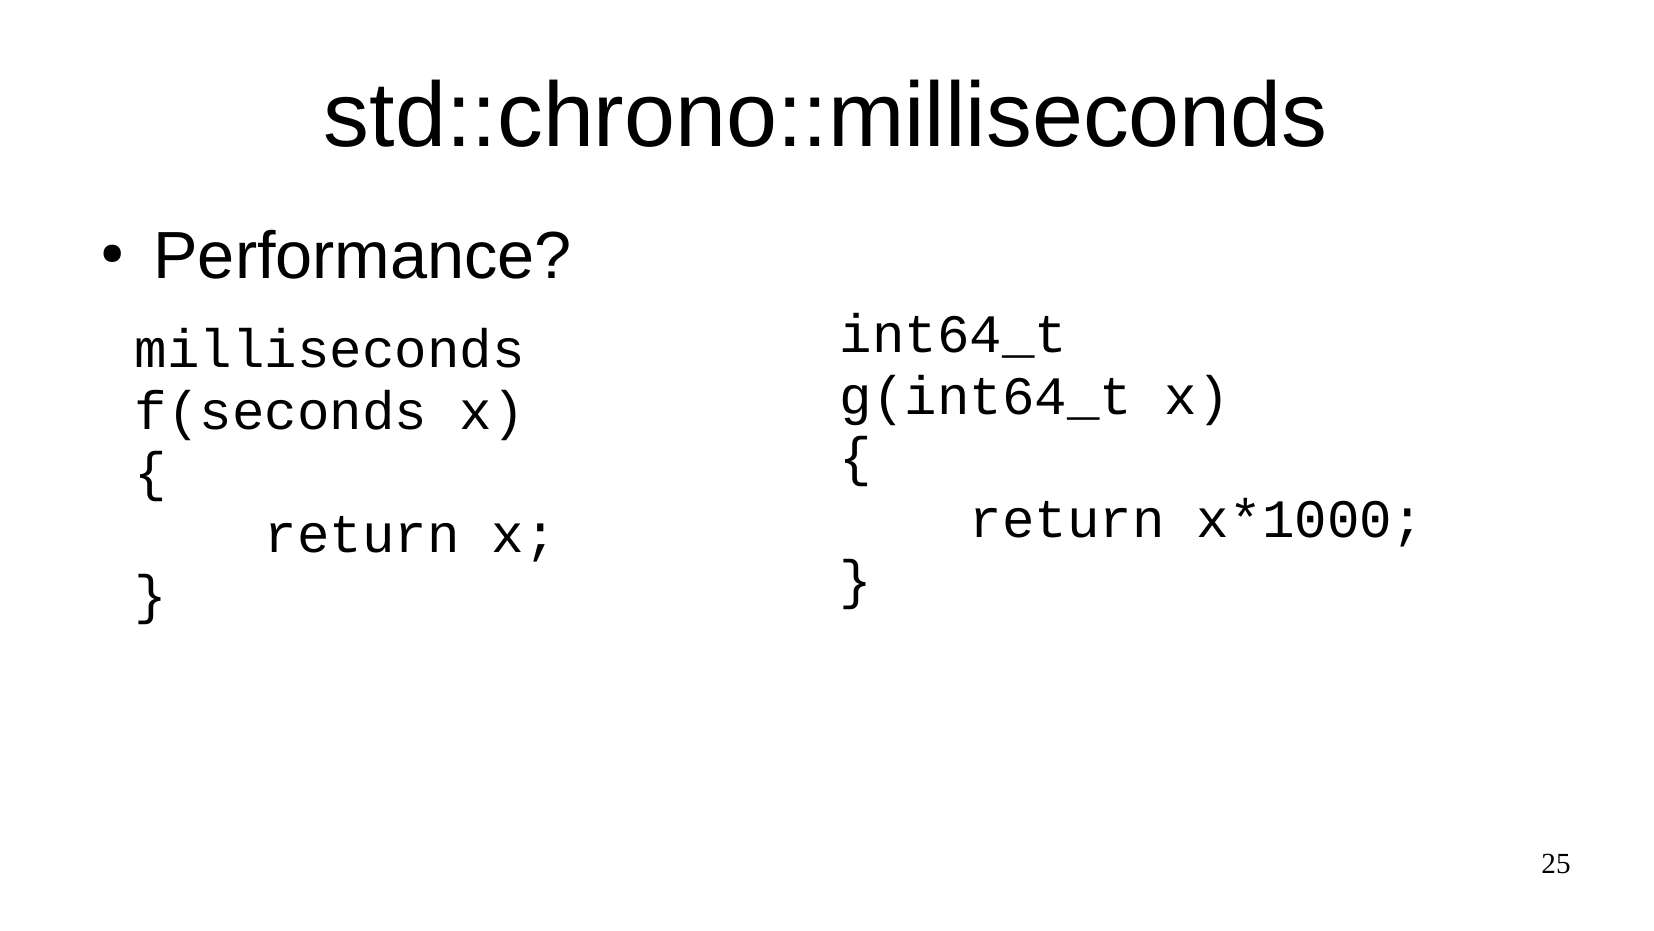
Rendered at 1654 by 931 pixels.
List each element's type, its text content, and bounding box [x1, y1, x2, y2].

text_box int64_t g(int64_t x) { return x*1000; } [825, 300, 1606, 811]
list Performance? [82, 217, 1571, 758]
text_box milliseconds f(seconds x) { return x; } [120, 315, 901, 826]
title std::chrono::milliseconds [82, 37, 1571, 193]
